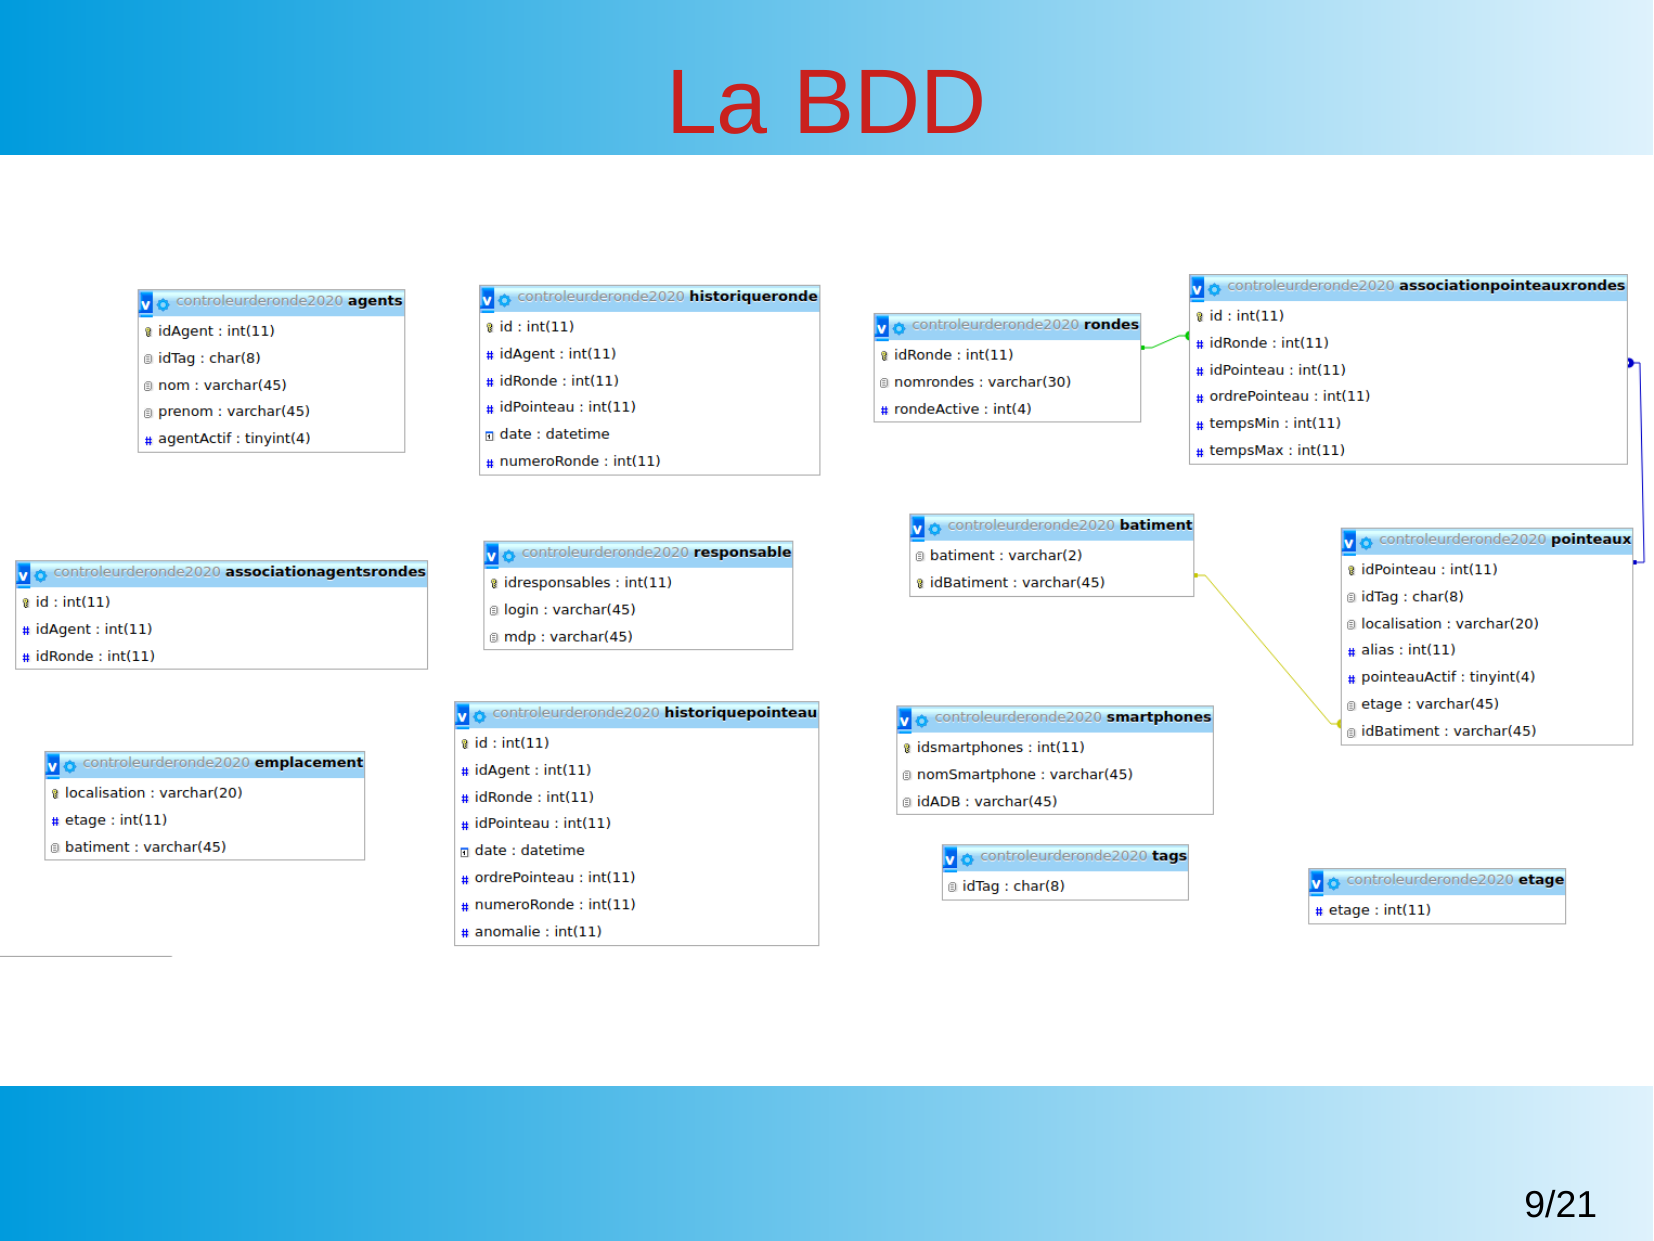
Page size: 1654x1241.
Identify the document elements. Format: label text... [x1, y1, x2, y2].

picture [0, 274, 1654, 957]
text_box <numéro>/21 [1509, 1175, 1654, 1241]
title La BDD [82, 49, 1571, 155]
